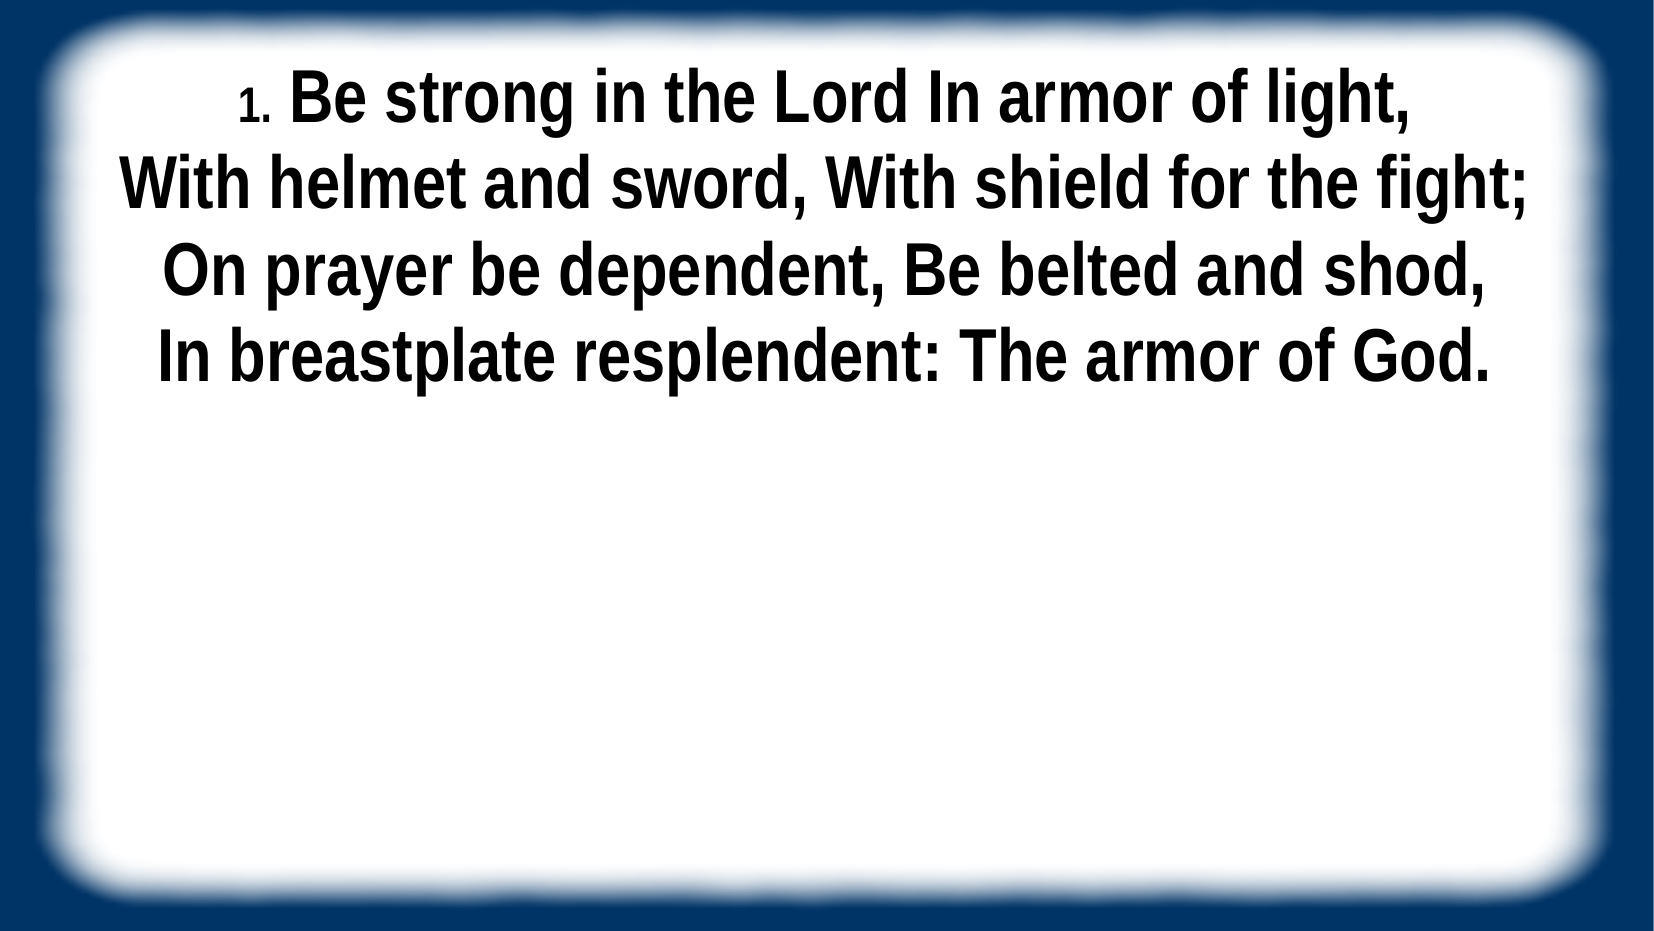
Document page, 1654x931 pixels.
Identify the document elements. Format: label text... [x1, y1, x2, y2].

picture [0, 0, 1654, 931]
text_box 1. Be strong in the Lord In armor of light, With helmet and sword, With shield for the fight; On prayer be dependent, Be belted and shod, In breastplate resplendent: The armor of God. [90, 45, 1561, 421]
